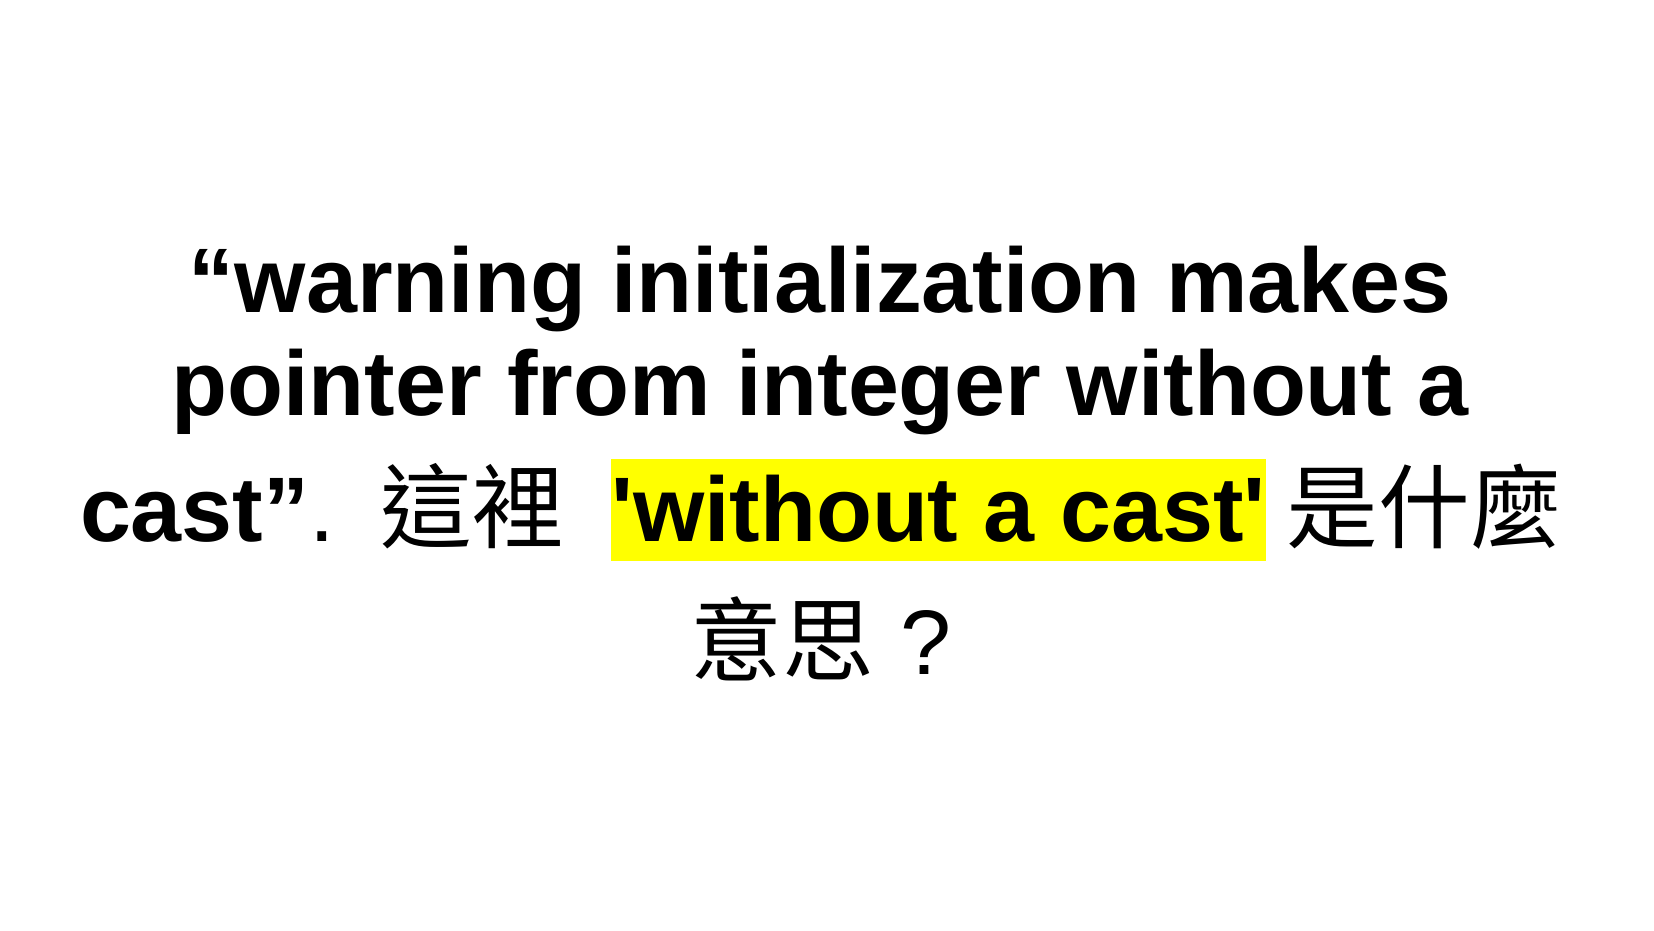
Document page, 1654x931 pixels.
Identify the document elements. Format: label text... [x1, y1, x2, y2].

title “warning initialization makes pointer from integer without a cast”. 這裡 'without a cast'是什麼意思? [76, 229, 1565, 701]
